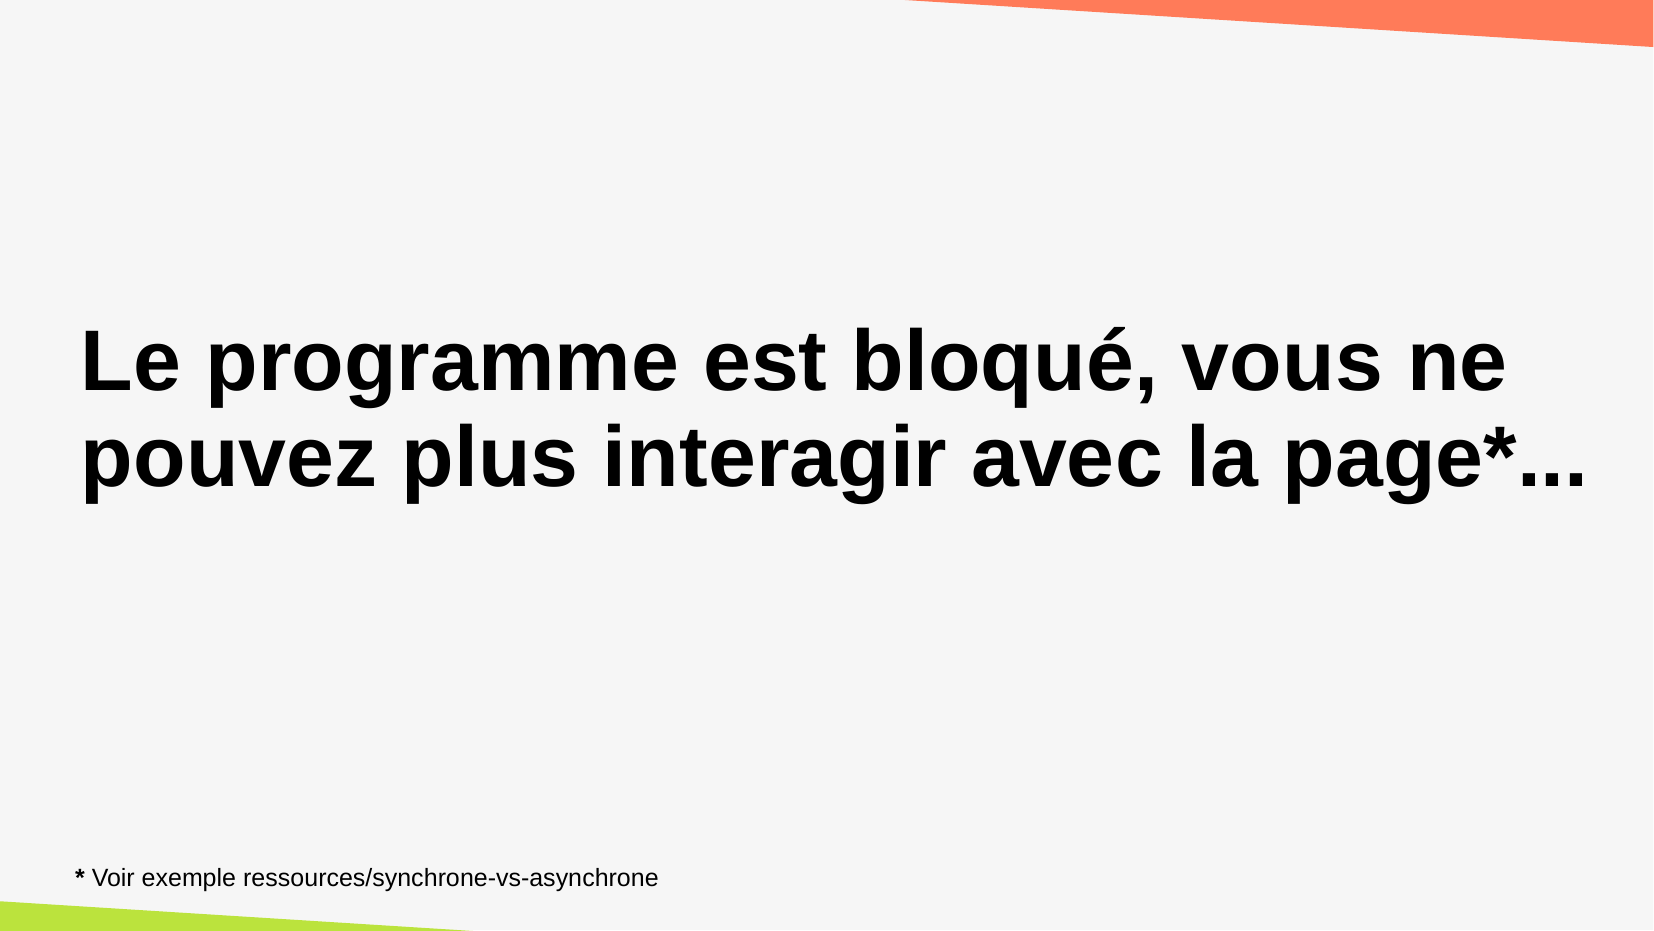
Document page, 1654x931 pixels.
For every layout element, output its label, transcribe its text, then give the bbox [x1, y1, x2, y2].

text_box [0, 901, 474, 931]
text_box [904, 0, 1654, 48]
text_box * Voir exemple ressources/synchrone-vs-asynchrone [60, 856, 1546, 929]
list Le programme est bloqué, vous ne pouvez plus interagir avec la page*... [80, 312, 1620, 532]
